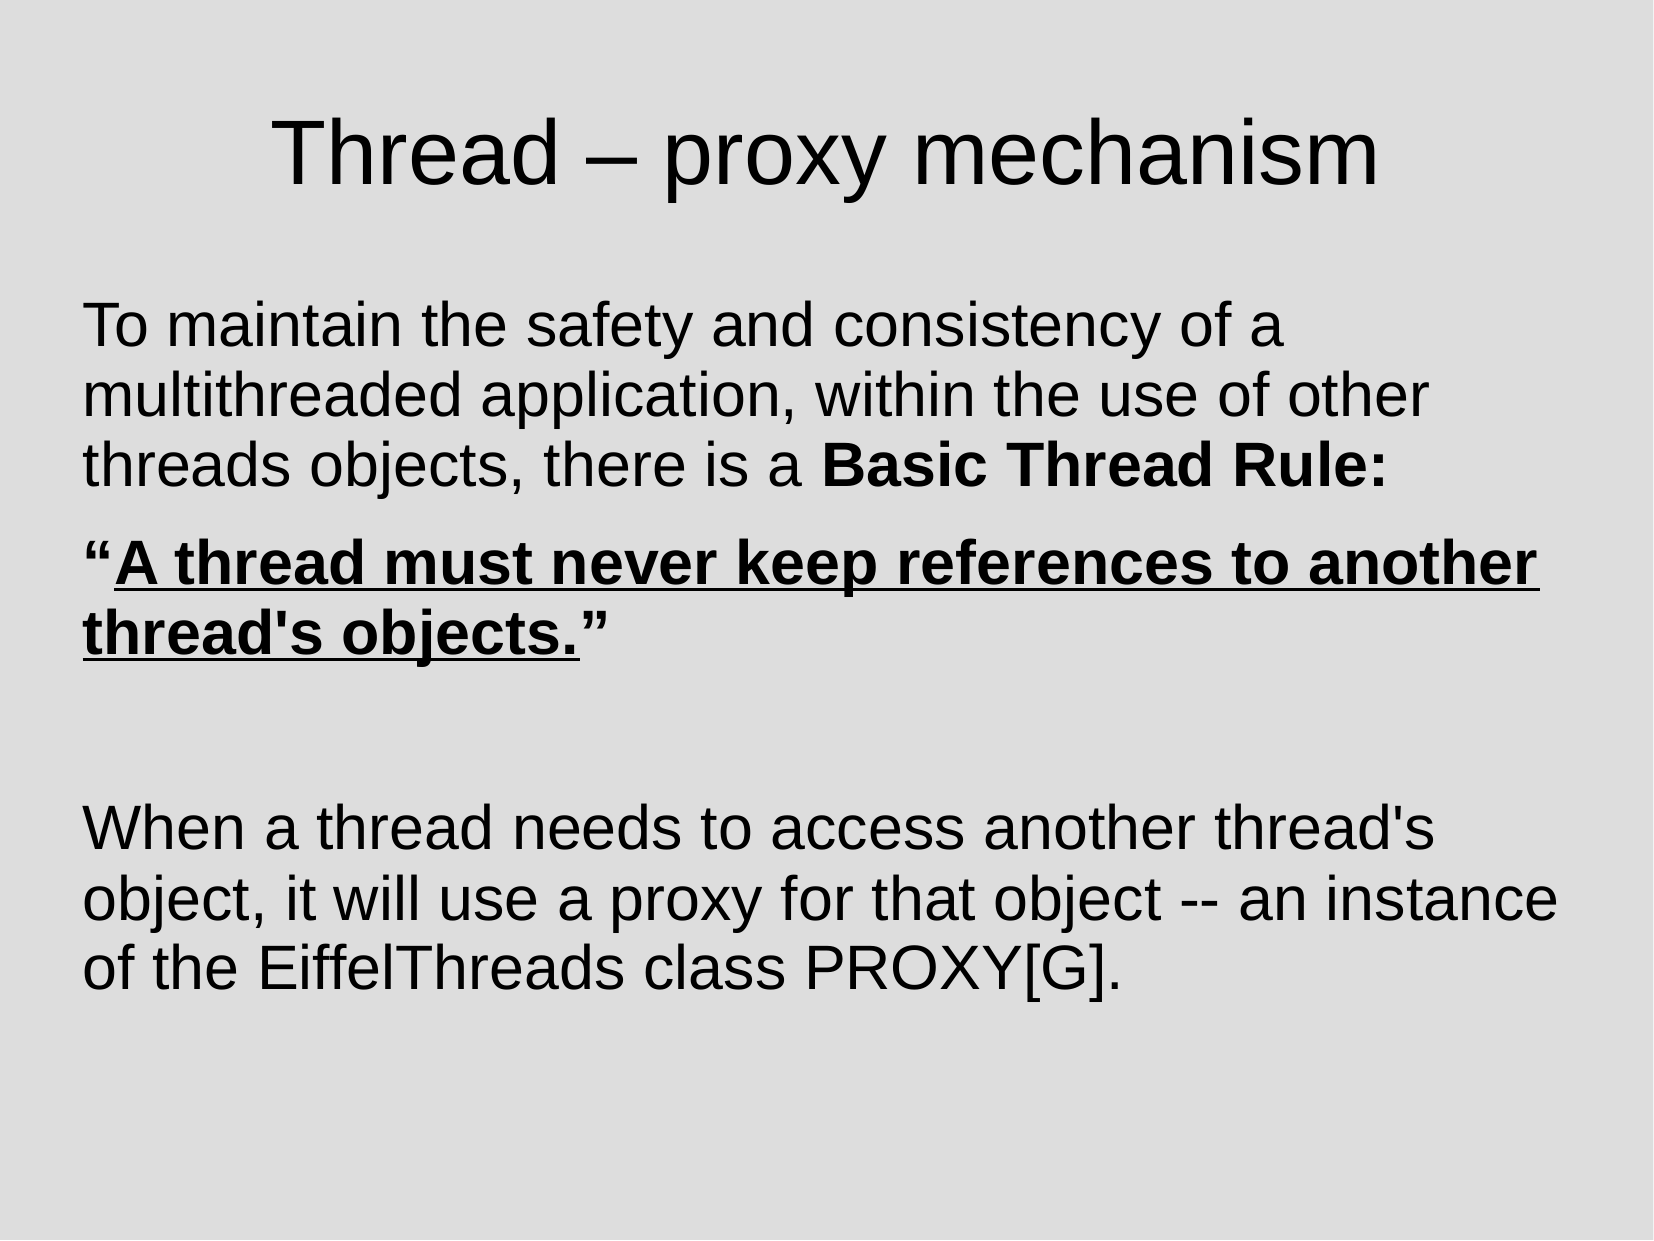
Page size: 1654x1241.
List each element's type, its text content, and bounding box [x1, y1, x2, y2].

list To maintain the safety and consistency of a multithreaded application, within the use of other threads objects, there is a Basic Thread Rule: “A thread must never keep references to another thread's objects.” When a thread needs to access another thread's object, it will use a proxy for that object -- an instance of the EiffelThreads class PROXY[G]. [82, 290, 1571, 1010]
title Thread – proxy mechanism [82, 49, 1571, 257]
